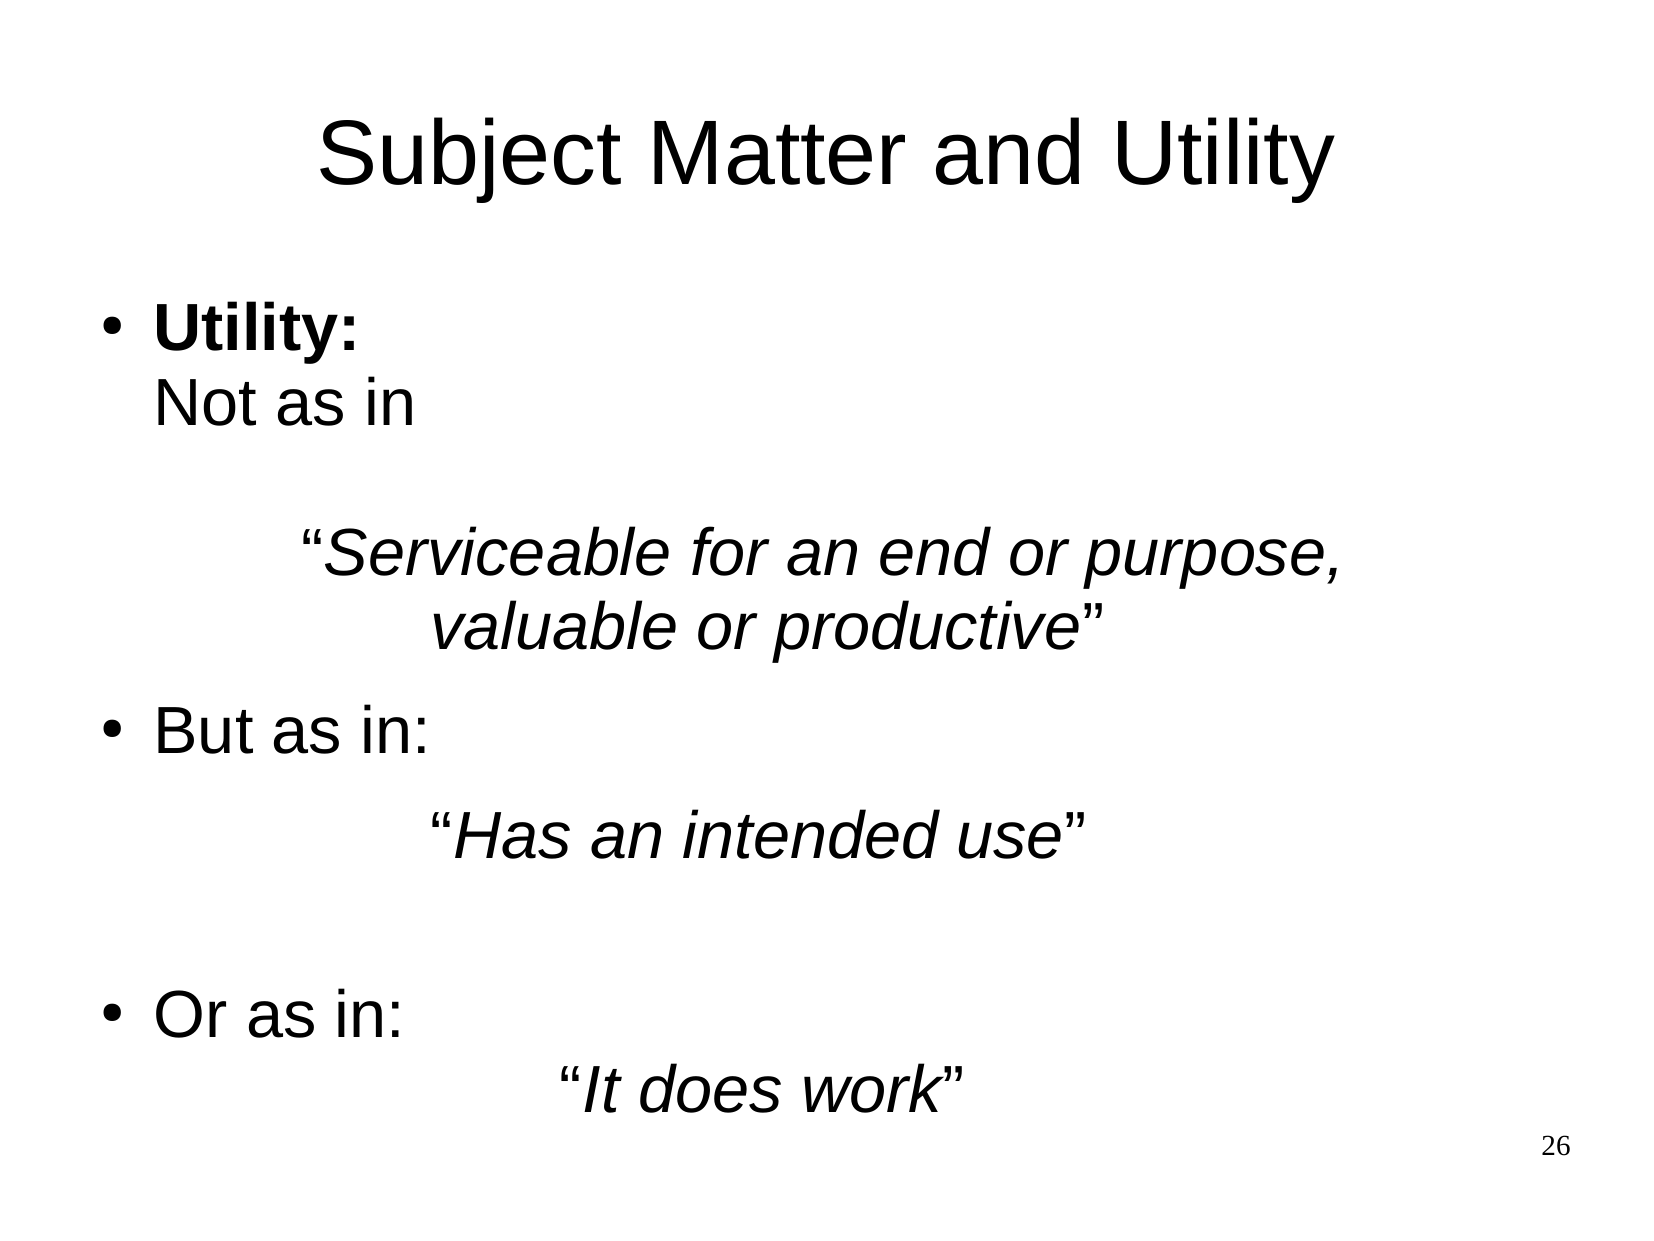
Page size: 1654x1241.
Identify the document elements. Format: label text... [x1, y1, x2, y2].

list Utility: Not as in “Serviceable for an end or purpose, valuable or productive” But as in: “Has an intended use” Or as in: “It does work” [82, 290, 1571, 1127]
title Subject Matter and Utility [82, 56, 1571, 250]
